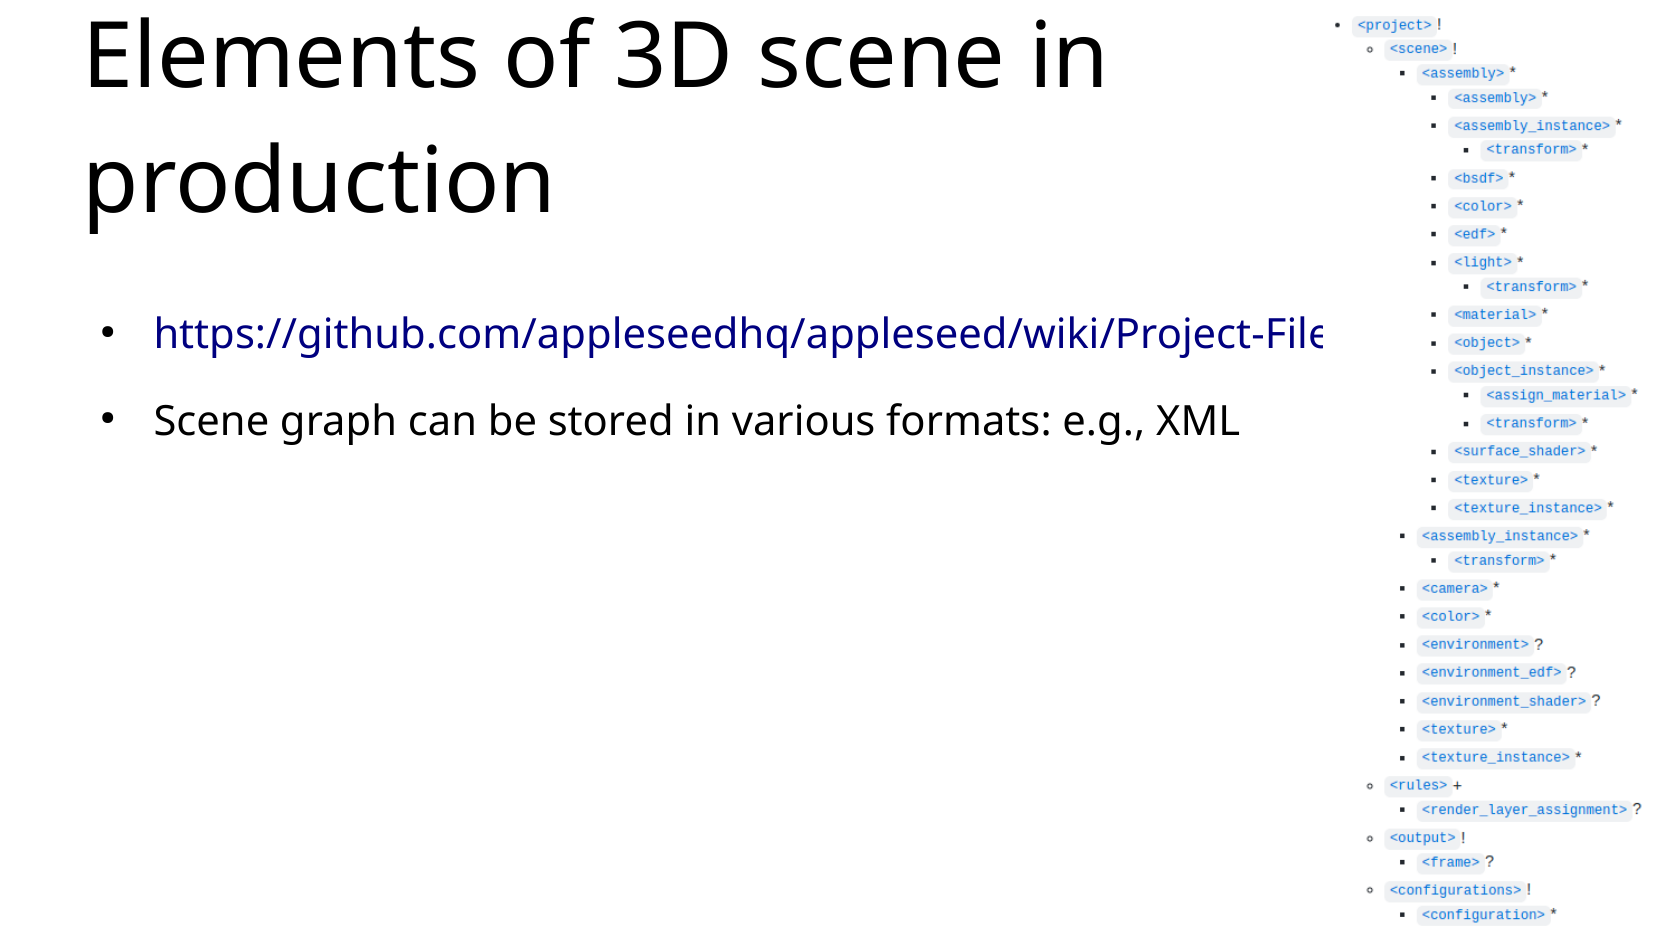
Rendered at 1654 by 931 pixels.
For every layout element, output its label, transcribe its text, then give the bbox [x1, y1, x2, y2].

list https://github.com/appleseedhq/appleseed/wiki/Project-File-Format Scene graph can be stored in various formats: e.g., XML [82, 217, 1323, 758]
title Elements of 3D scene in production [82, 37, 1323, 193]
picture [1323, 5, 1654, 931]
